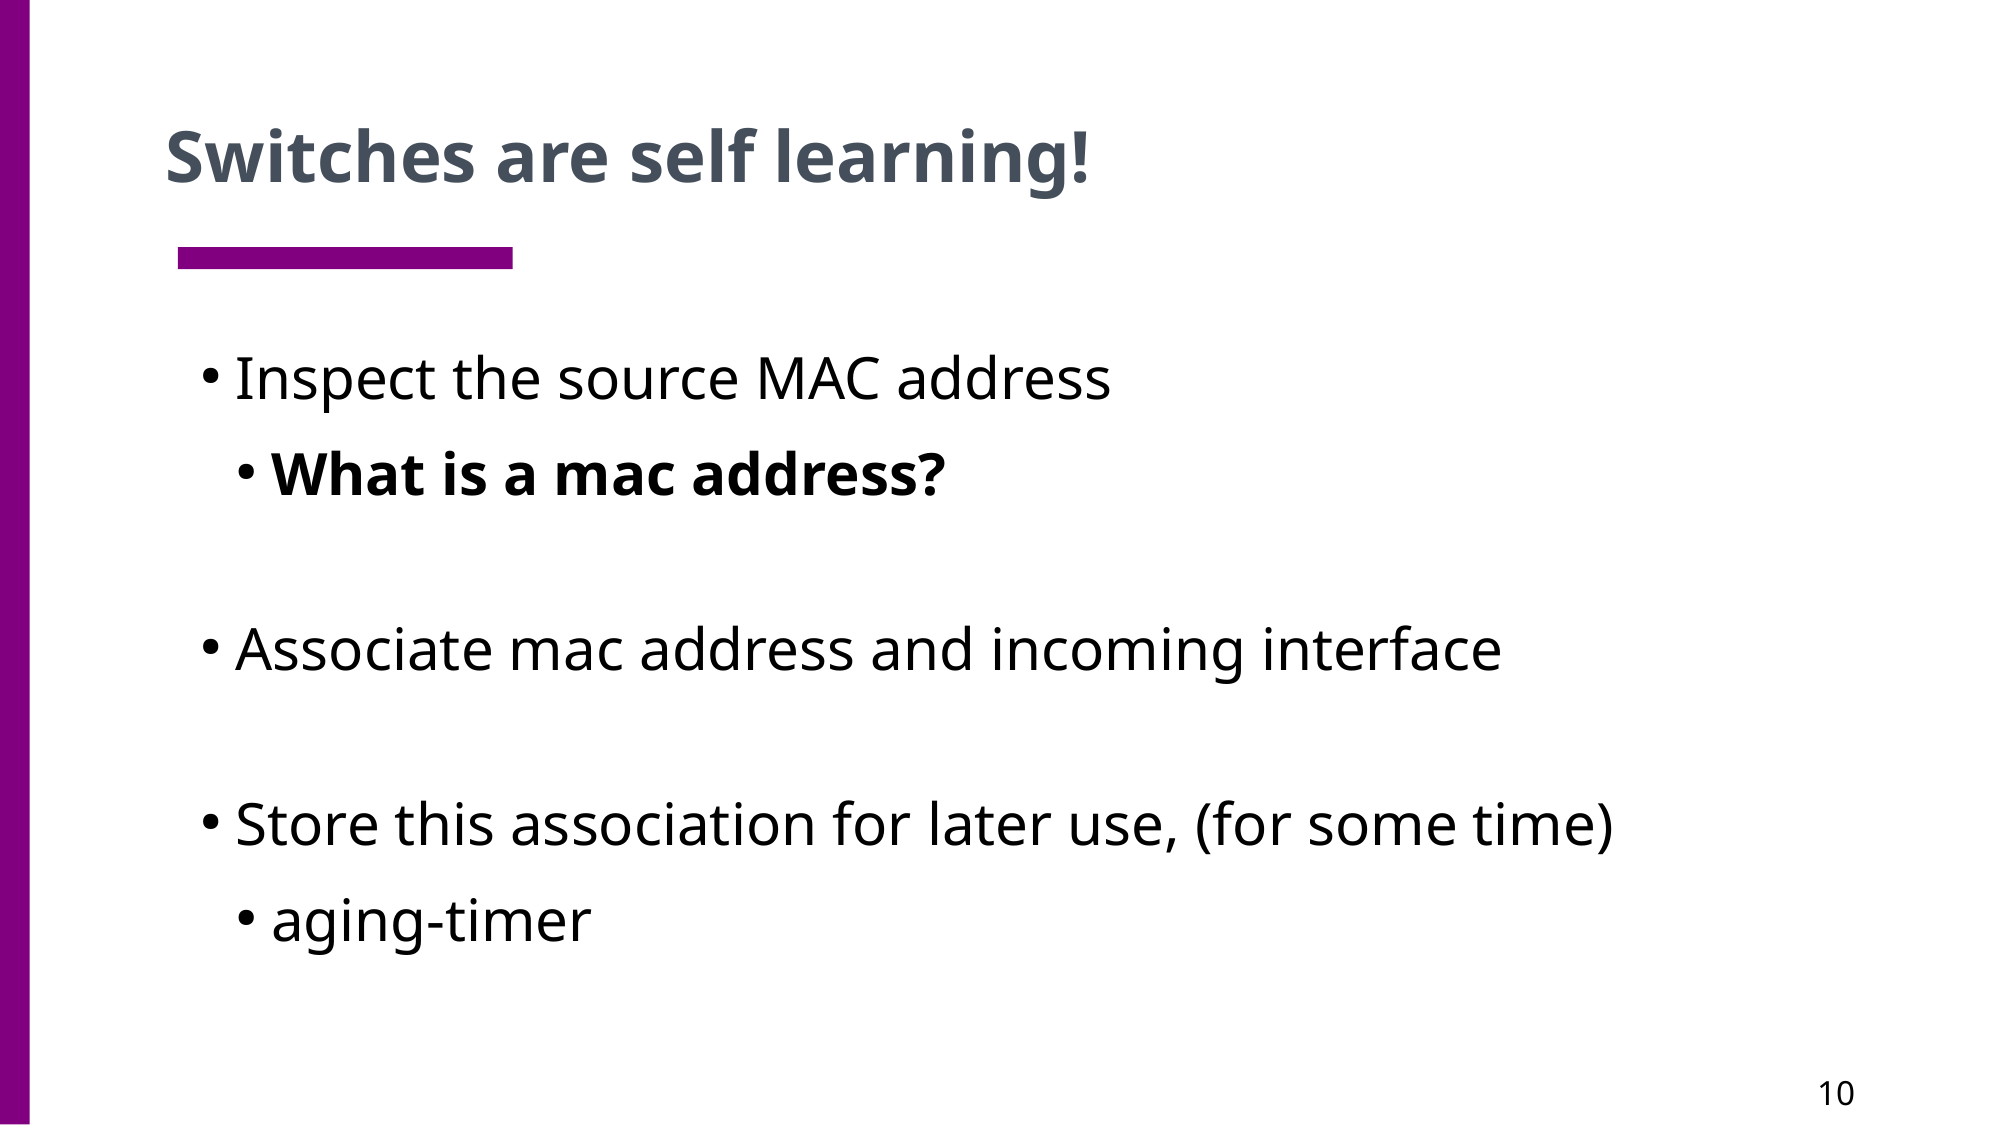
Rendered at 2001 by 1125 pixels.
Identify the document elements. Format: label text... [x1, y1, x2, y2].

text_box Switches are self learning! [151, 0, 1849, 212]
text_box Inspect the source MAC address What is a mac address? Associate mac address and incoming interface Store this association for later use, (for some time) aging-timer [185, 329, 2000, 980]
